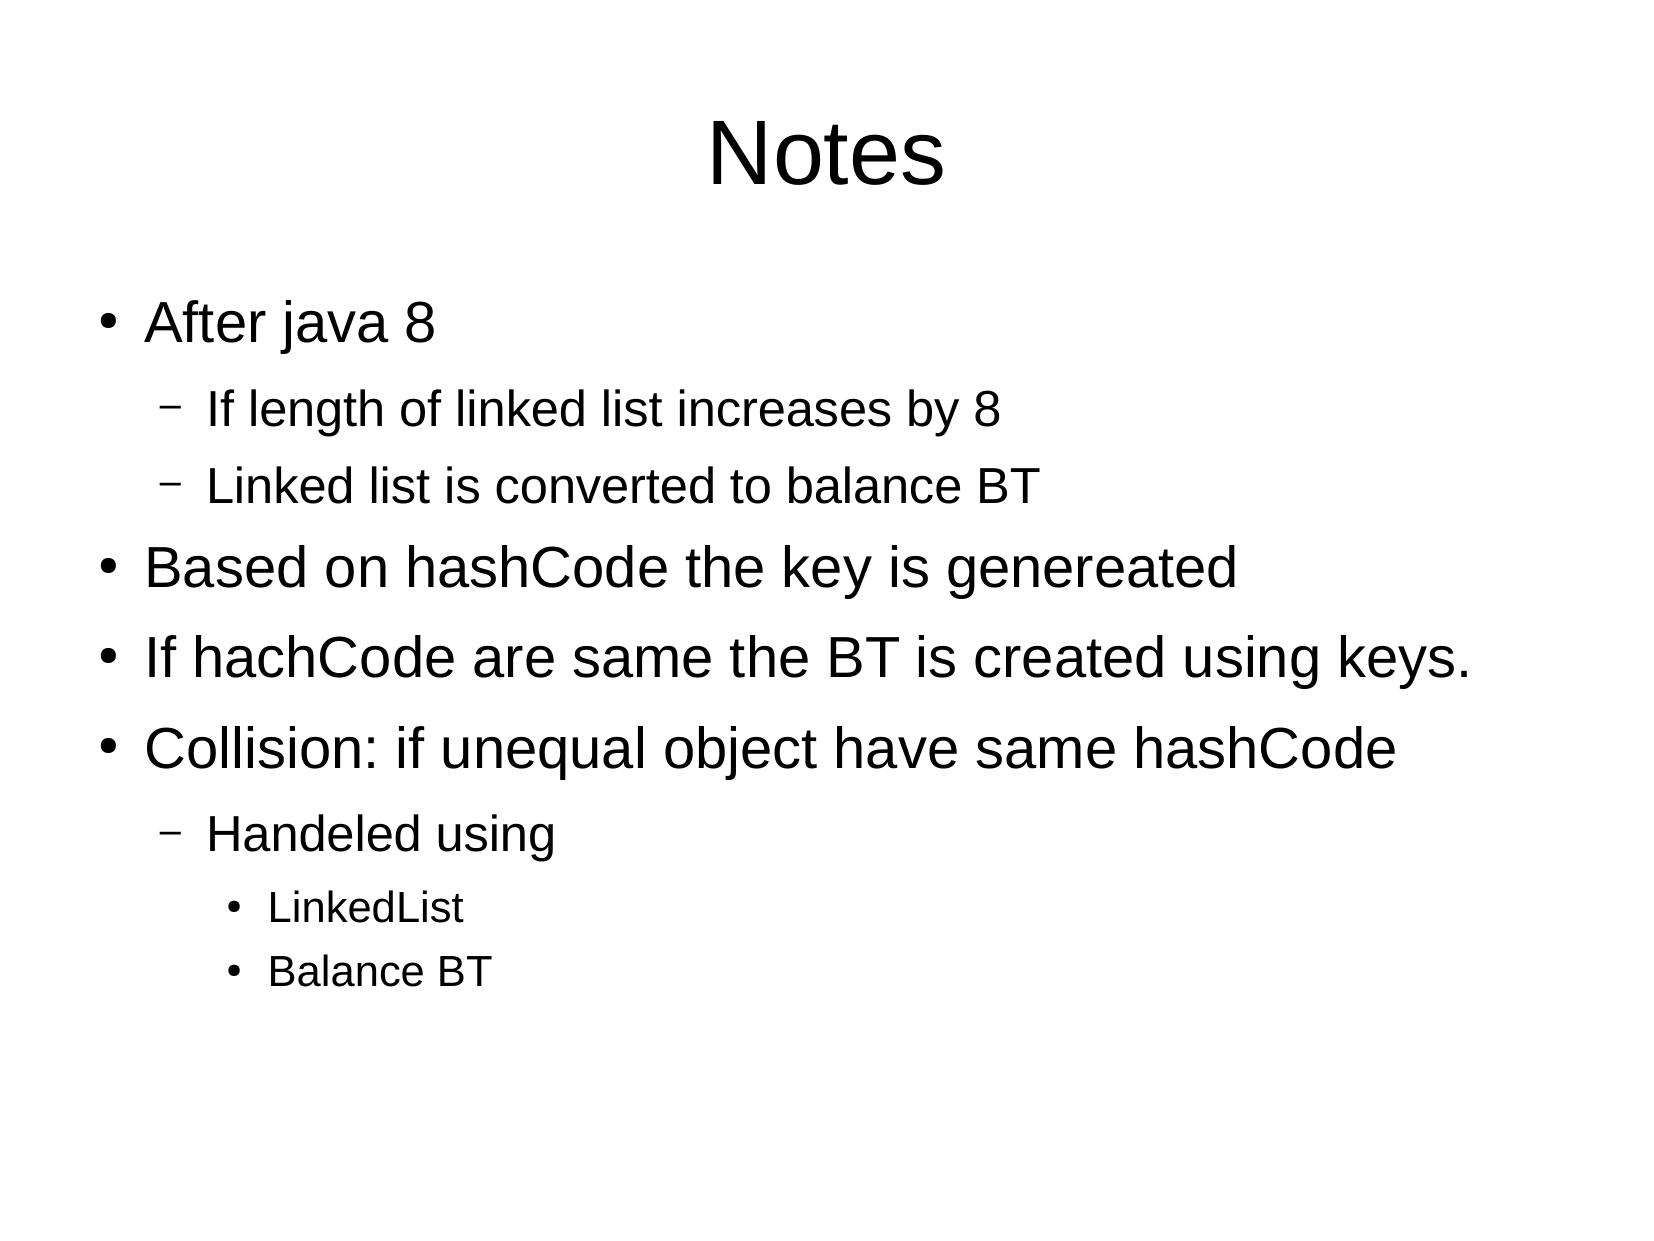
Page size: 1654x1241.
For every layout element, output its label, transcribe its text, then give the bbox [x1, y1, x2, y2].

title Notes [82, 49, 1571, 257]
list After java 8 If length of linked list increases by 8 Linked list is converted to balance BT Based on hashCode the key is genereated If hachCode are same the BT is created using keys. Collision: if unequal object have same hashCode Handeled using LinkedList Balance BT [82, 290, 1571, 1010]
